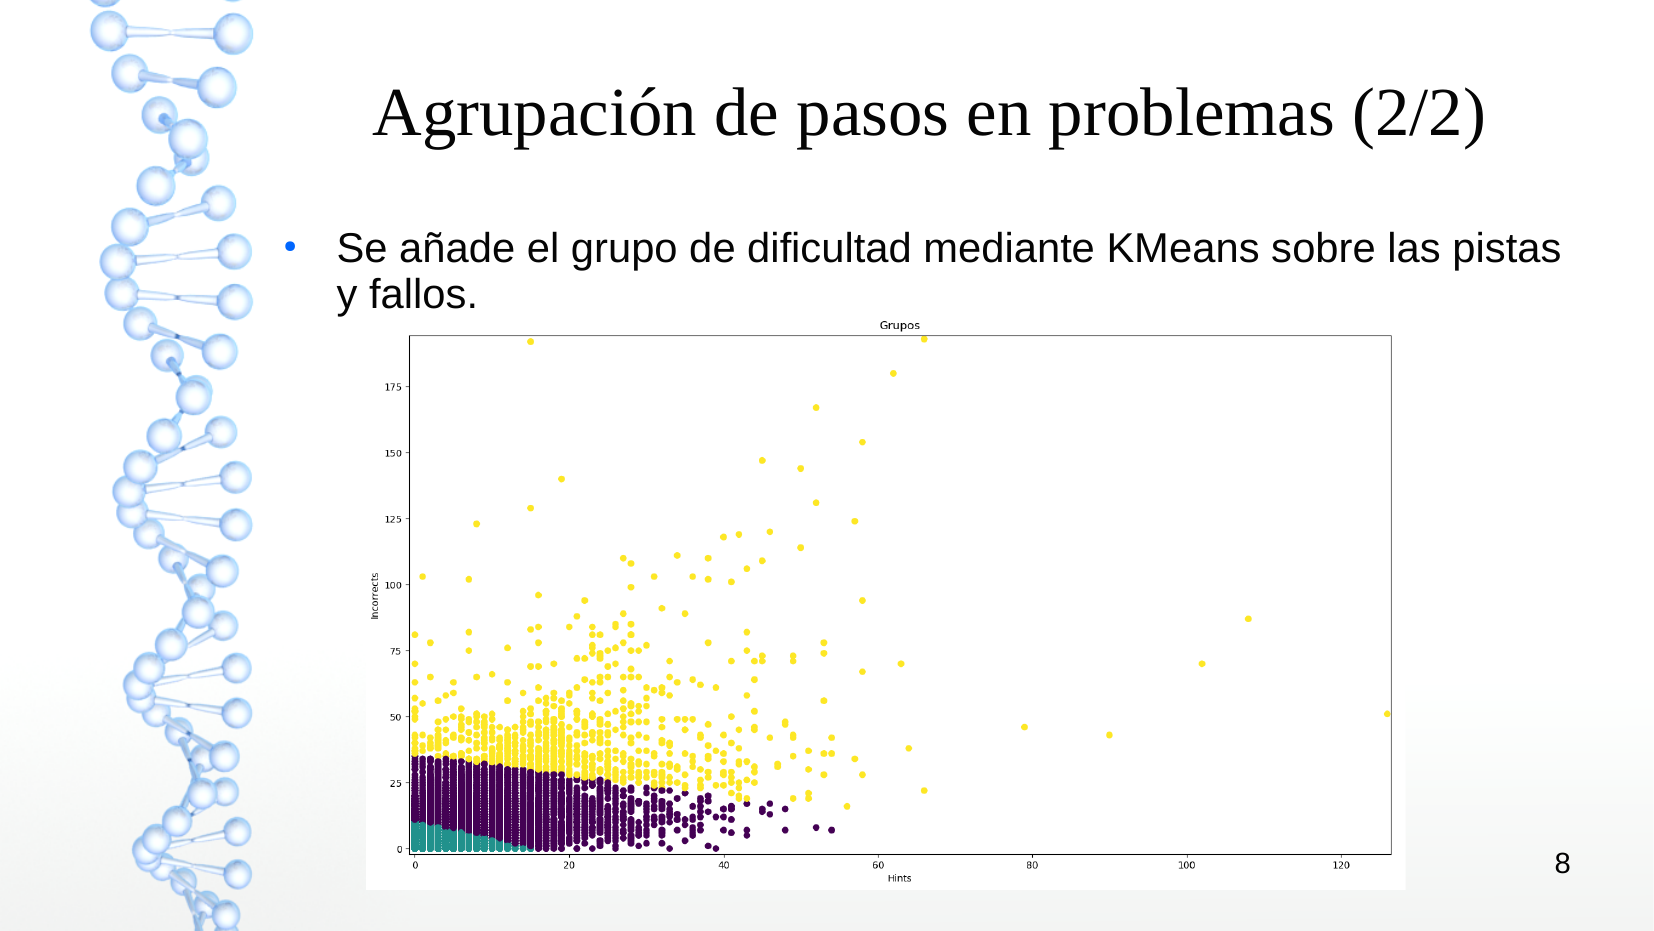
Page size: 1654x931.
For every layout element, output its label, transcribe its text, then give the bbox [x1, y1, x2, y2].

title Agrupación de pasos en problemas (2/2) [265, 35, 1595, 189]
picture [0, 0, 1654, 931]
list Se añade el grupo de dificultad mediante KMeans sobre las pistas y fallos. [265, 224, 1595, 343]
